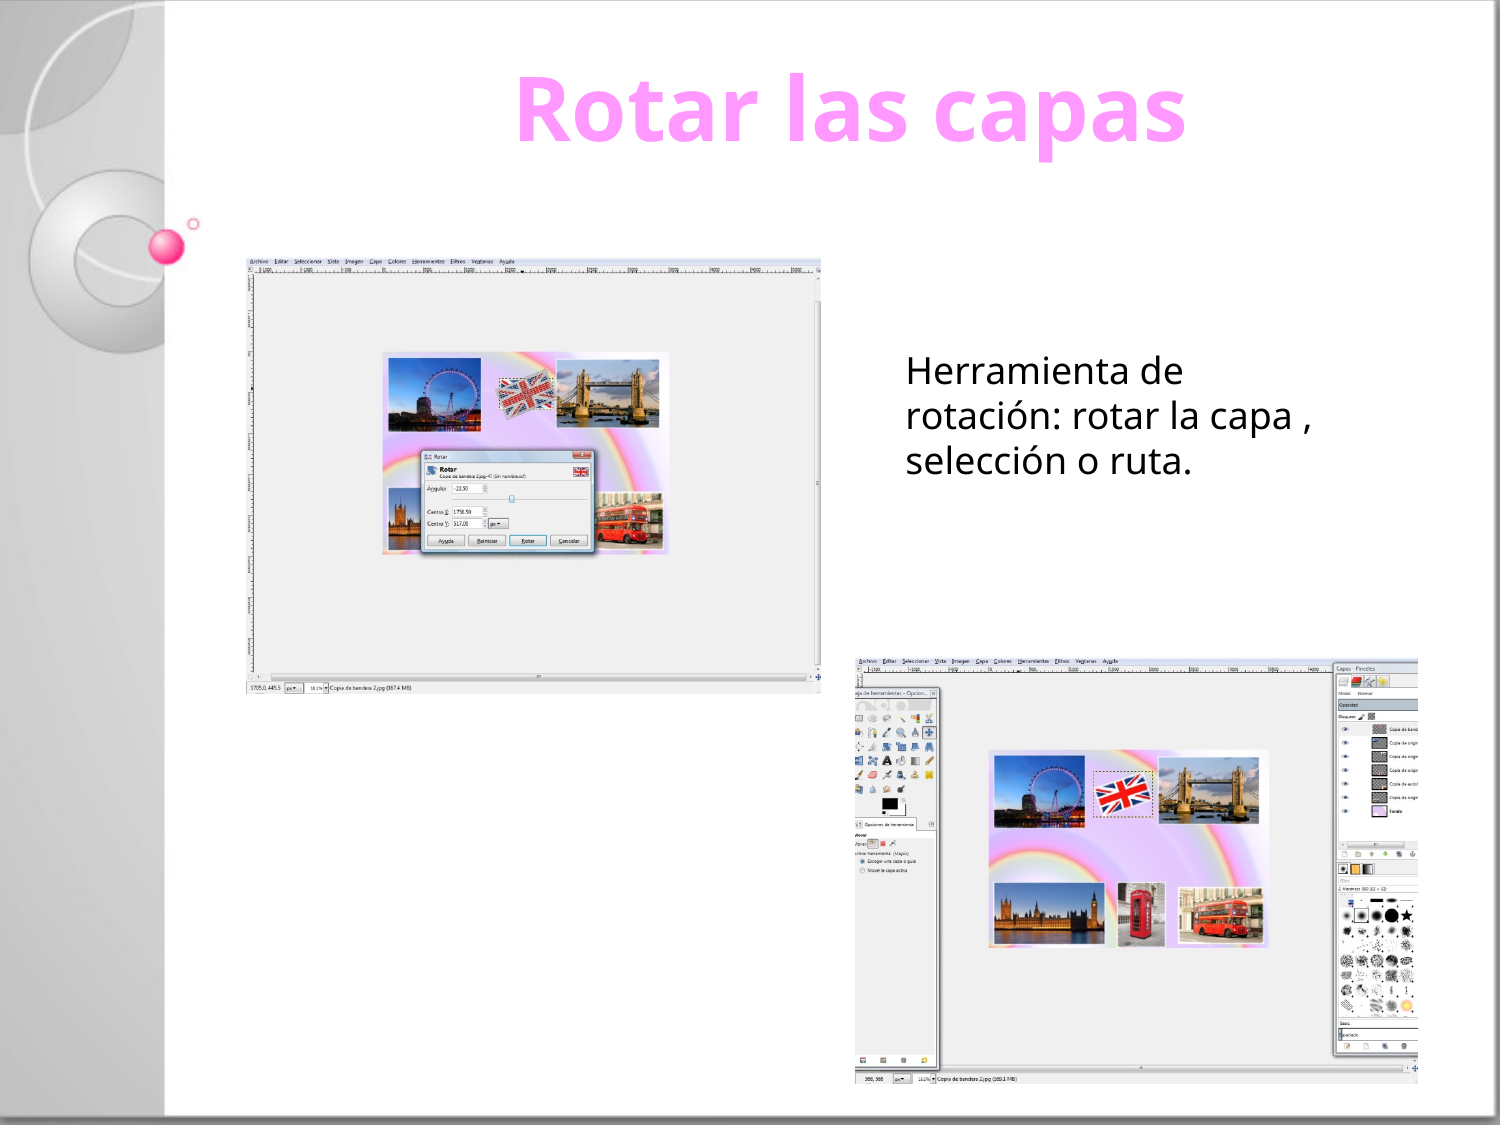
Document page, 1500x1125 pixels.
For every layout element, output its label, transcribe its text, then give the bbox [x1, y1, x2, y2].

title Rotar las capas [235, 45, 1466, 233]
text_box Herramienta de rotación: rotar la capa , selección o ruta. [890, 339, 1336, 490]
picture [0, 0, 1500, 1125]
